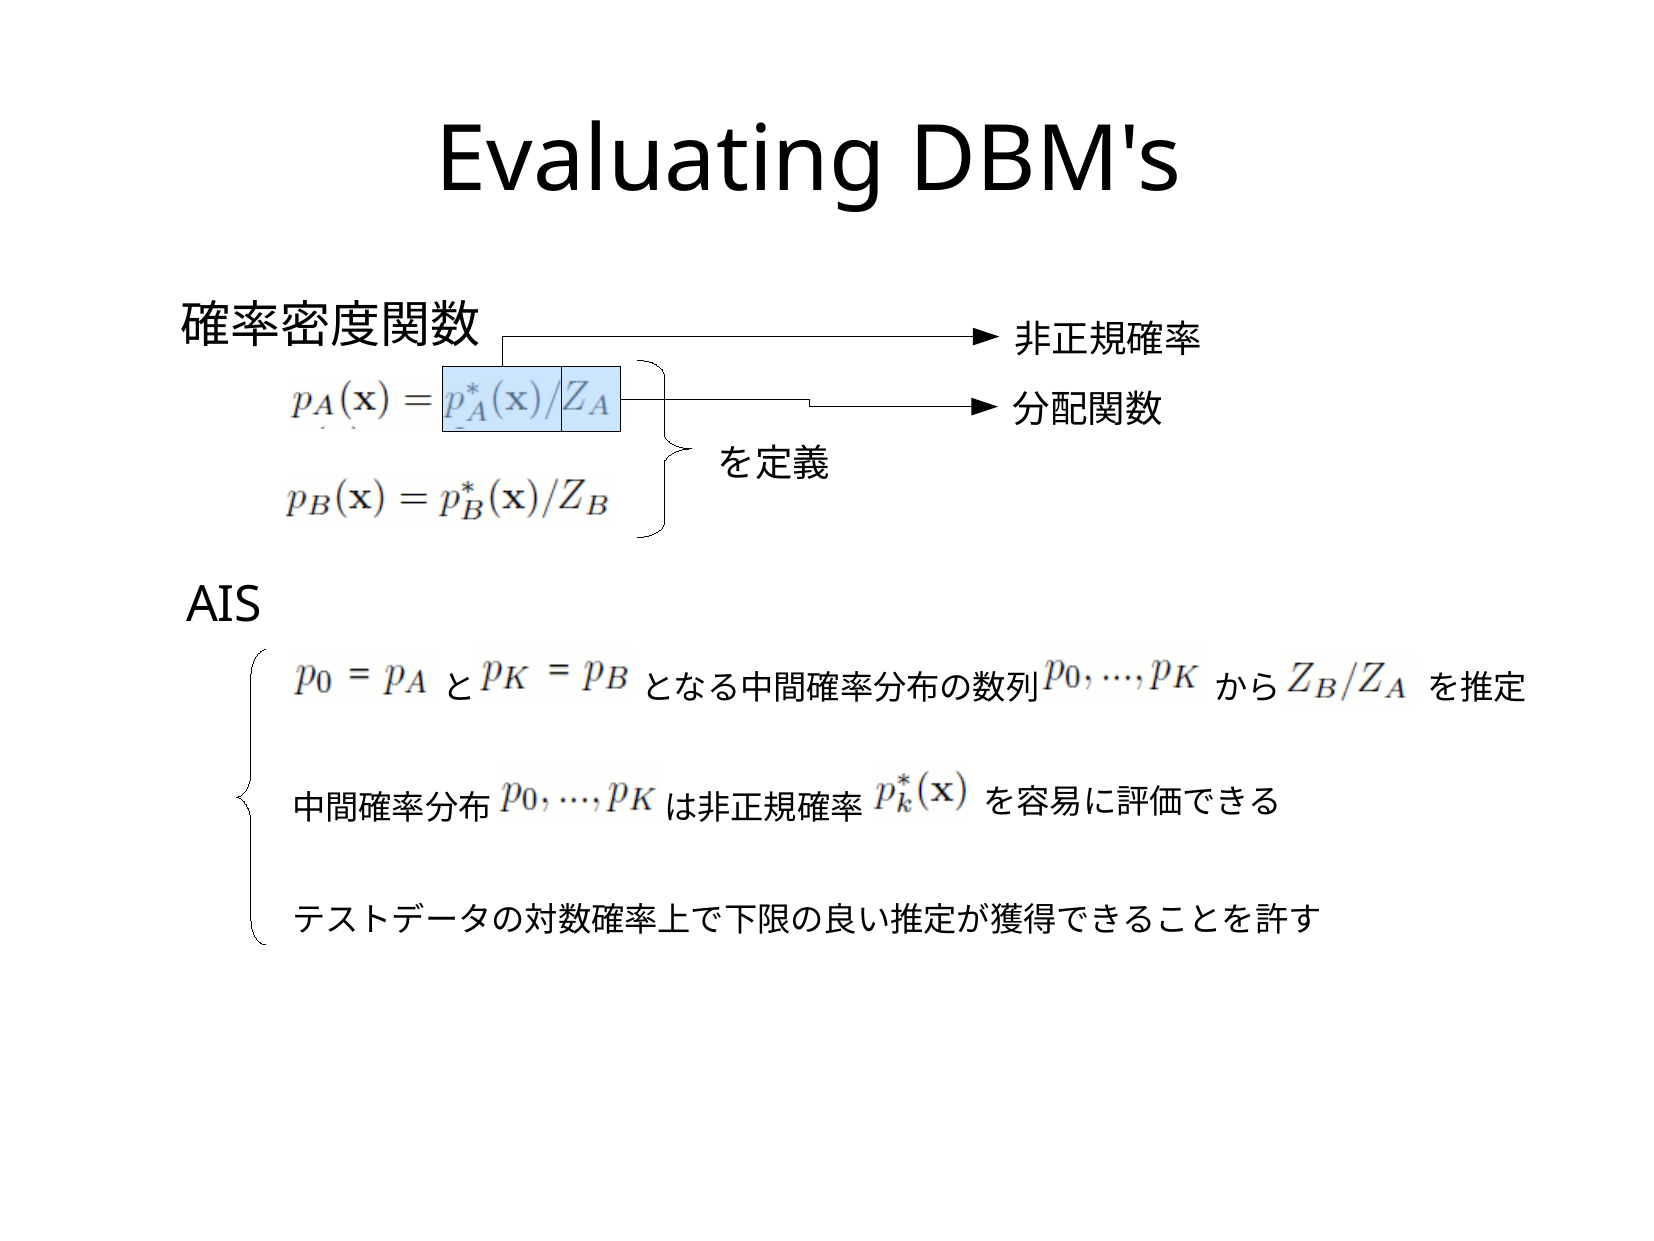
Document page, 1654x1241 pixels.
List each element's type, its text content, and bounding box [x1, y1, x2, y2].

text_box を定義 [702, 426, 840, 479]
text_box を推定 [1412, 653, 1554, 714]
picture [476, 643, 634, 700]
text_box 確率密度関数 [165, 277, 496, 343]
text_box 分配関数 [998, 372, 1178, 425]
picture [621, 375, 626, 399]
picture [1281, 652, 1418, 709]
picture [621, 400, 626, 429]
picture [496, 765, 662, 821]
picture [1039, 642, 1205, 699]
picture [288, 375, 442, 429]
text_box を容易に評価できる [968, 767, 1278, 816]
text_box と [427, 653, 485, 714]
text_box テストデータの対数確率上で下限の良い推定が獲得できることを許す [206, 885, 1271, 934]
text_box [442, 366, 621, 432]
text_box は非正規確率 [649, 773, 879, 822]
text_box 中間確率分布 [277, 773, 507, 822]
title Evaluating DBM's [377, 74, 1241, 237]
picture [286, 475, 615, 526]
text_box となる中間確率分布の数列 [626, 653, 1063, 714]
picture [287, 649, 434, 704]
text_box から [1199, 653, 1317, 714]
text_box 非正規確率 [999, 302, 1217, 355]
picture [871, 761, 969, 822]
text_box AIS [171, 561, 290, 626]
